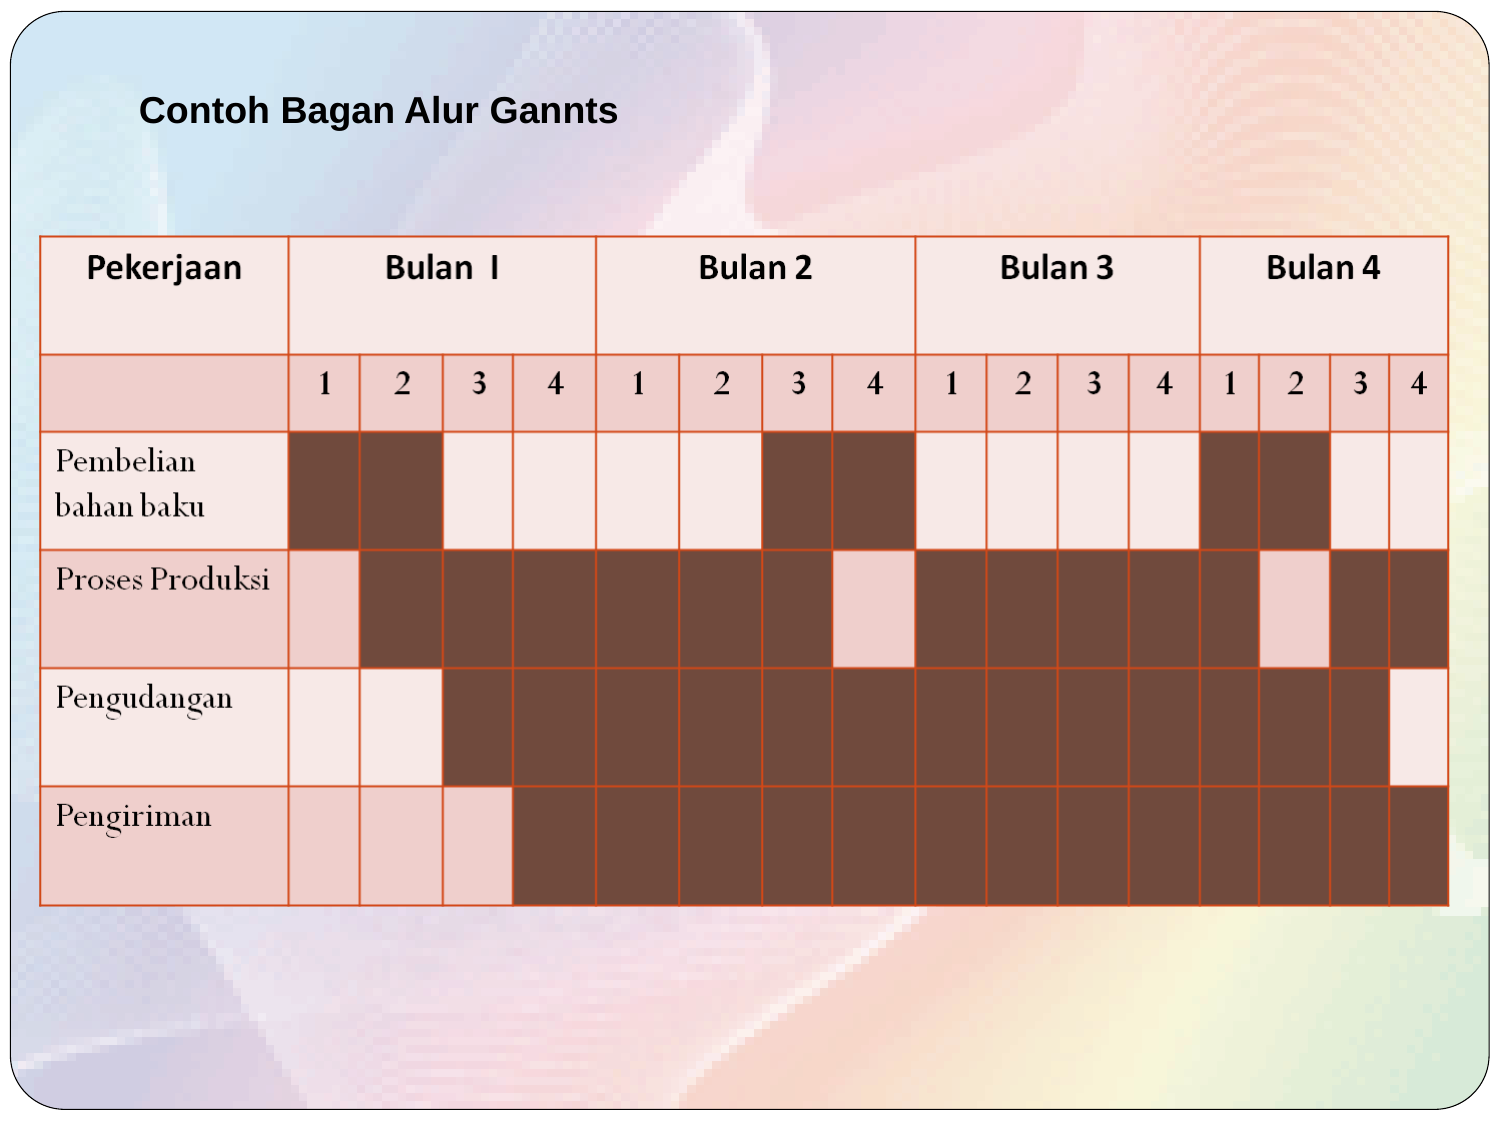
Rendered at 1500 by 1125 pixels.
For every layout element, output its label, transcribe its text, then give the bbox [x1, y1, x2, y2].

text_box Contoh Bagan Alur Gannts [123, 78, 715, 139]
picture [28, 226, 1460, 918]
